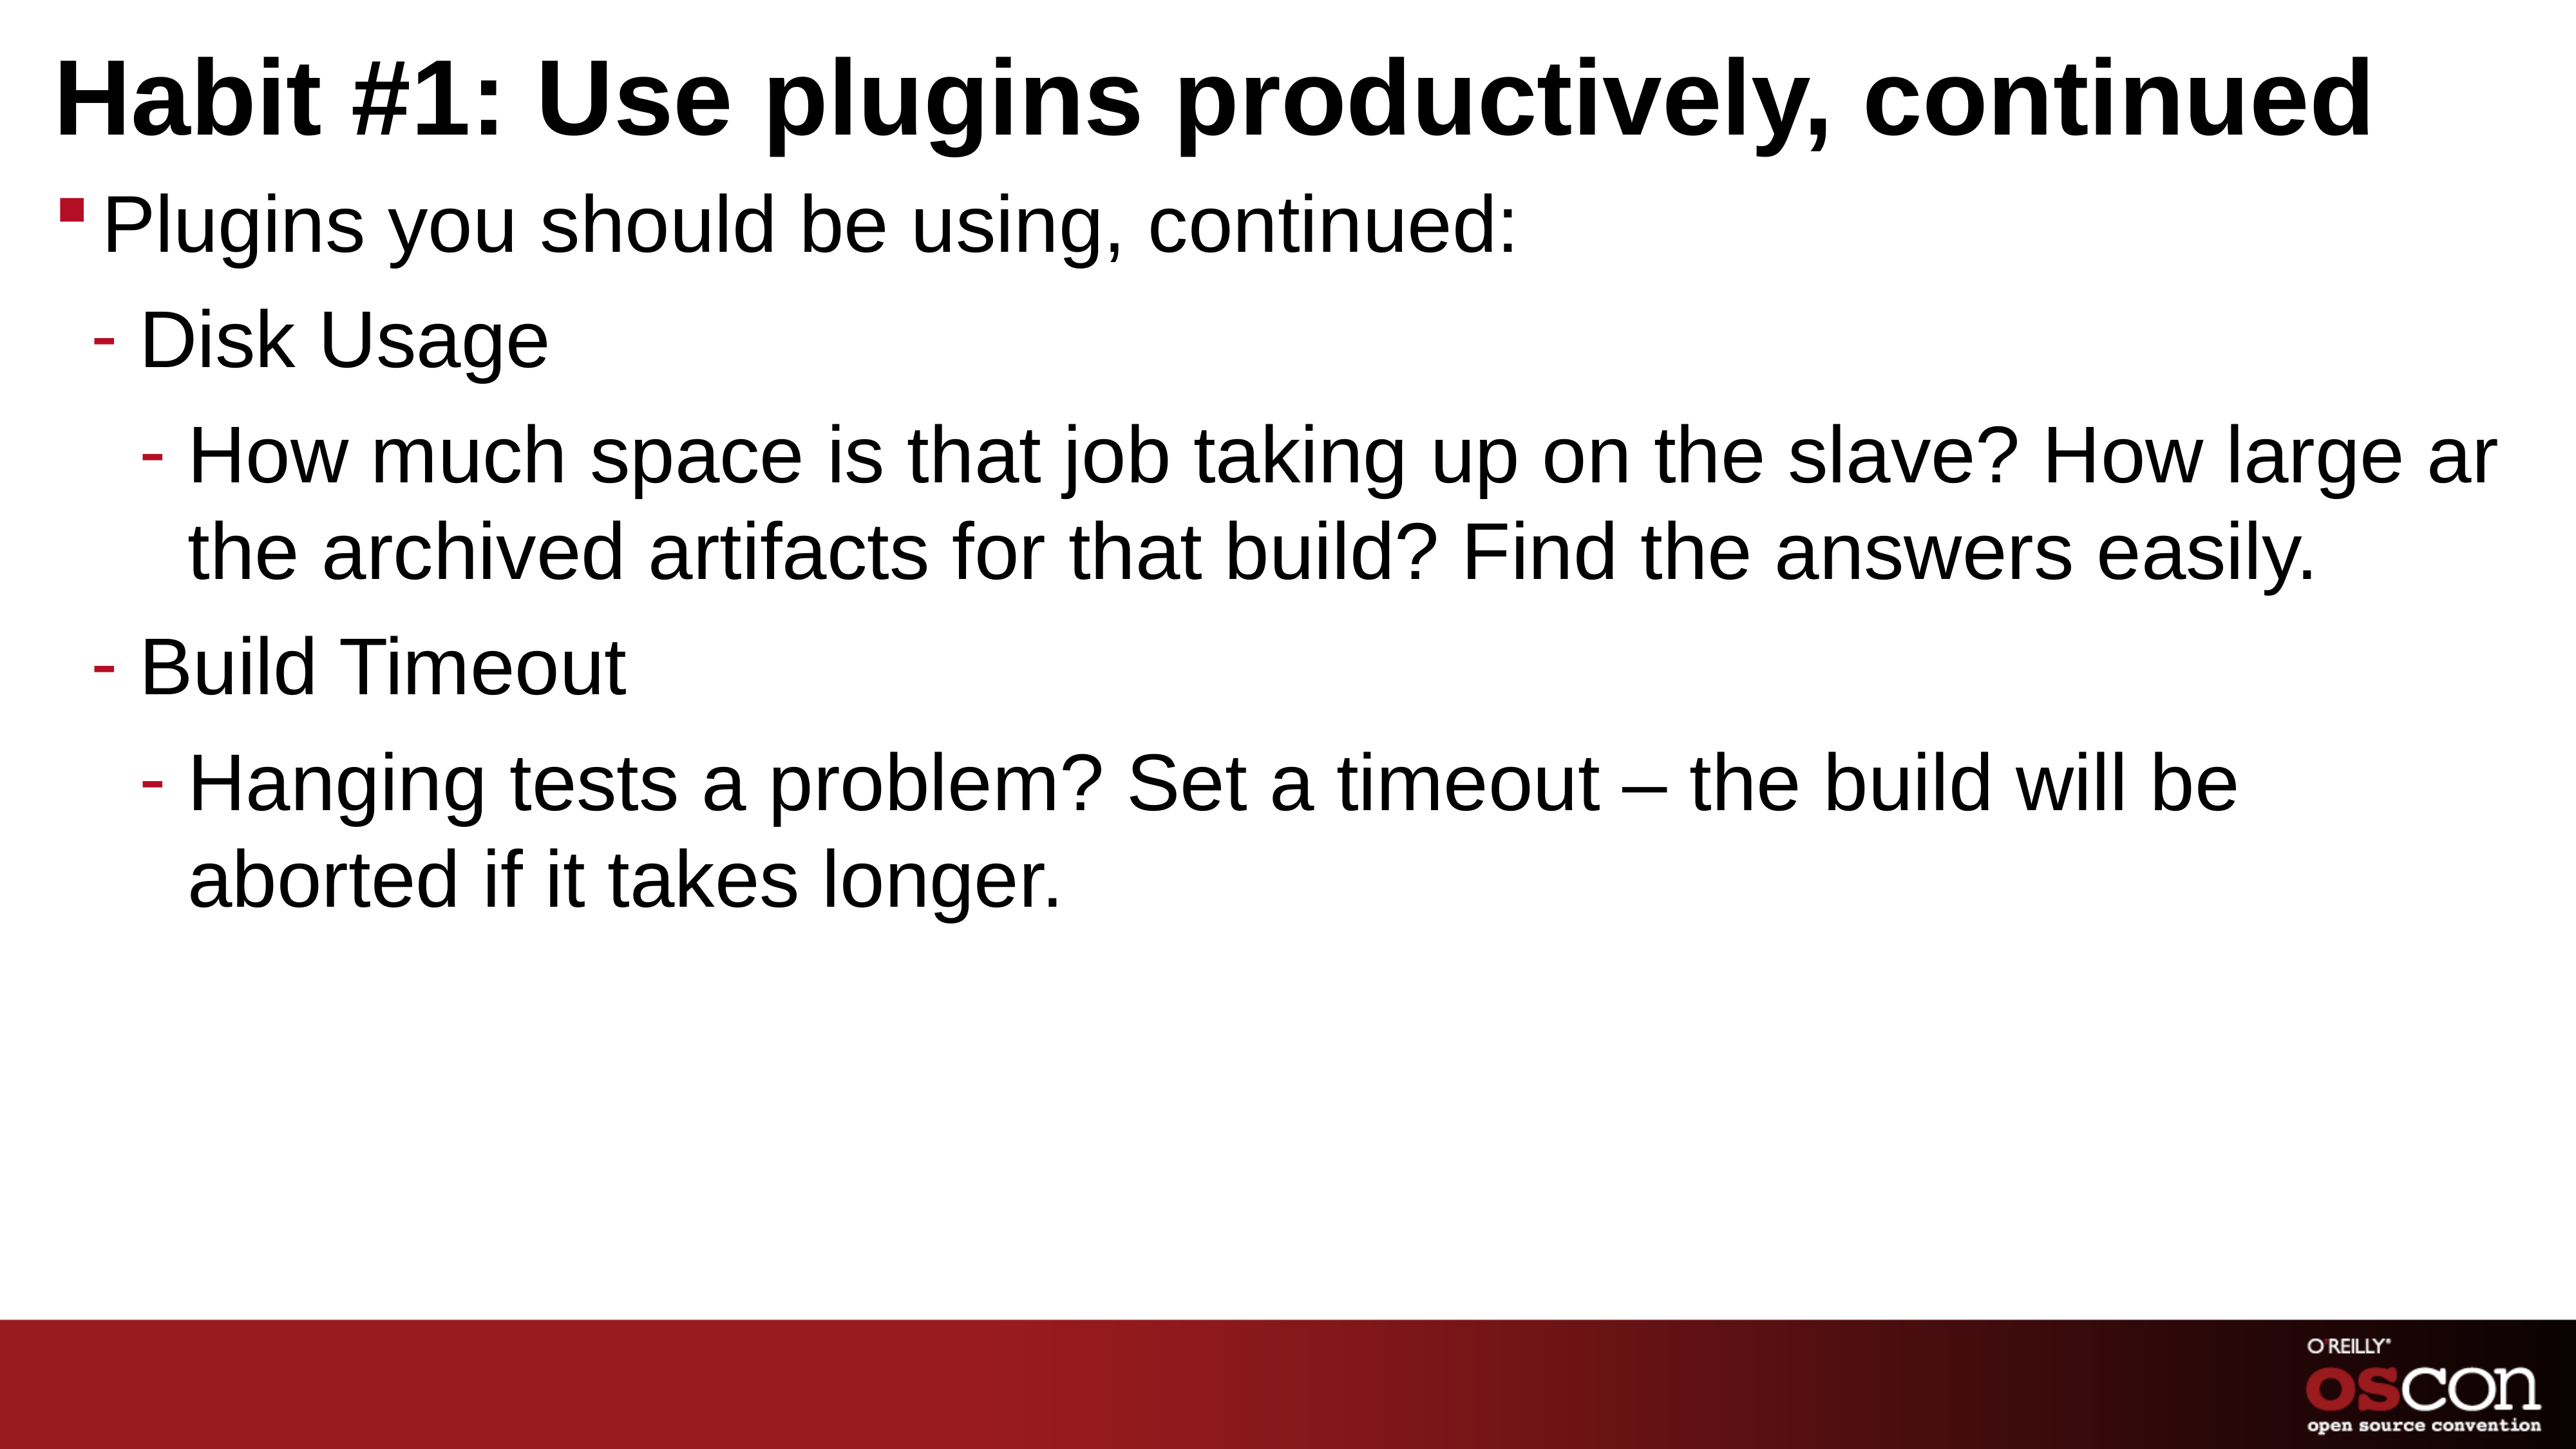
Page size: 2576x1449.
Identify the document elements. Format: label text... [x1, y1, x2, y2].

picture [0, 0, 2576, 1449]
list Plugins you should be using, continued: Disk Usage How much space is that job taking up on the slave? How large ar the archived artifacts for that build? Find the answers easily. Build Timeout Hanging tests a problem? Set a timeout – the build will be aborted if it takes longer. [48, 166, 2514, 1449]
title Habit #1: Use plugins productively, continued [48, 17, 2514, 166]
